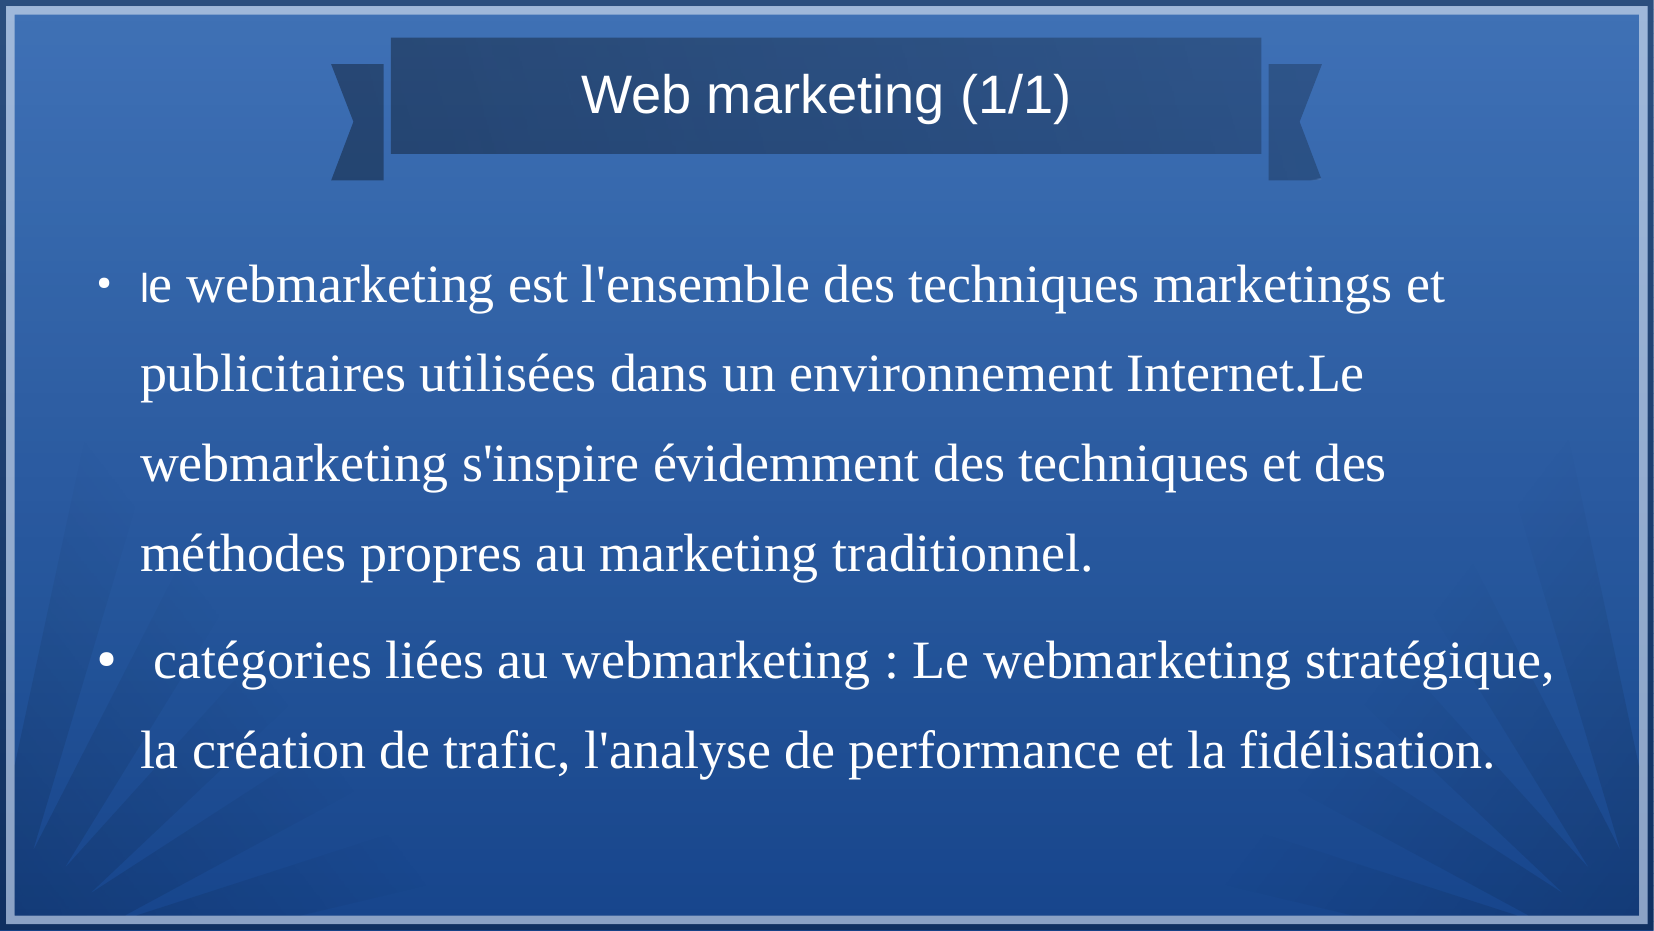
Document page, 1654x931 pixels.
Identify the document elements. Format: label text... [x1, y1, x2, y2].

title Web marketing (1/1) [389, 35, 1264, 154]
list le webmarketing est l'ensemble des techniques marketings et publicitaires utilisées dans un environnement Internet.Le webmarketing s'inspire évidemment des techniques et des méthodes propres au marketing traditionnel. catégories liées au webmarketing : Le webmarketing stratégique, la création de trafic, l'analyse de performance et la fidélisation. [82, 224, 1571, 848]
